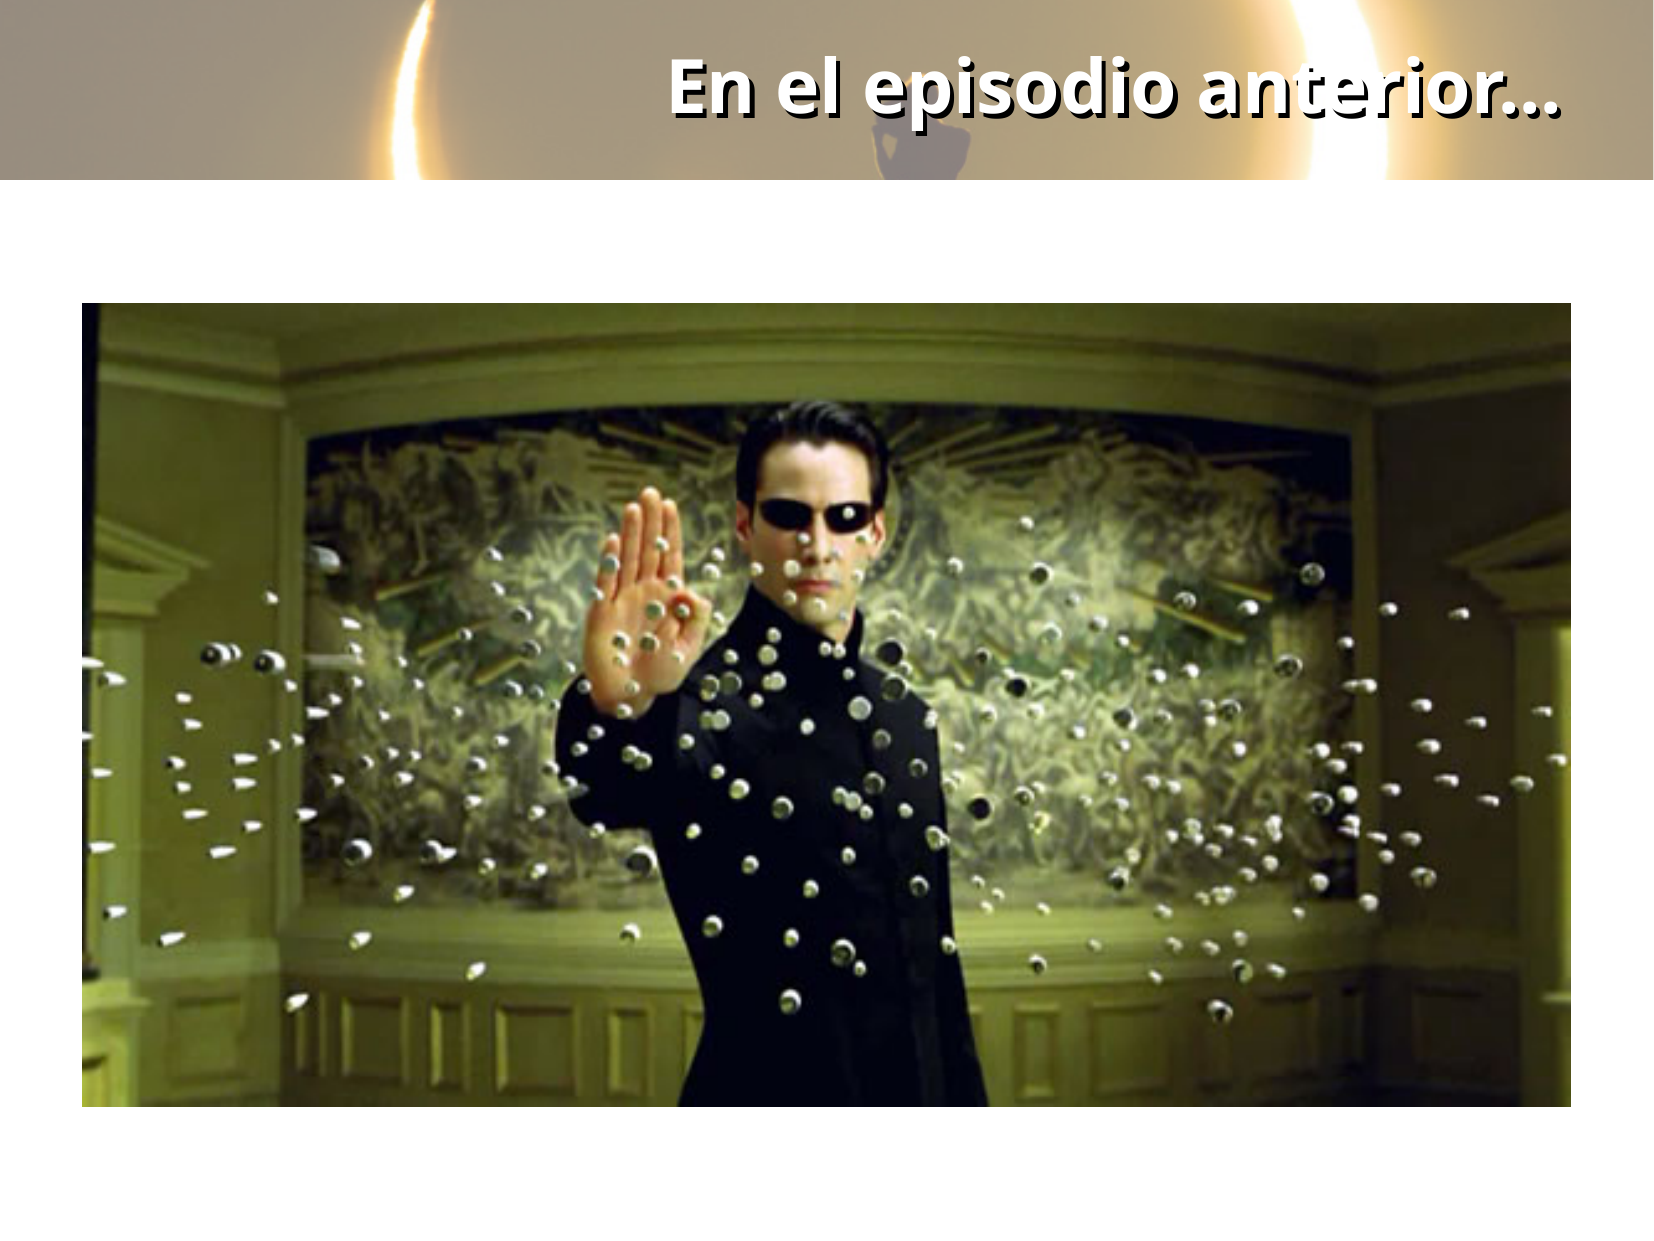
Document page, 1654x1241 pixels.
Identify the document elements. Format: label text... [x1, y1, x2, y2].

picture [82, 303, 1571, 1107]
title En el episodio anterior... [75, 19, 1564, 151]
picture [0, 0, 1654, 180]
